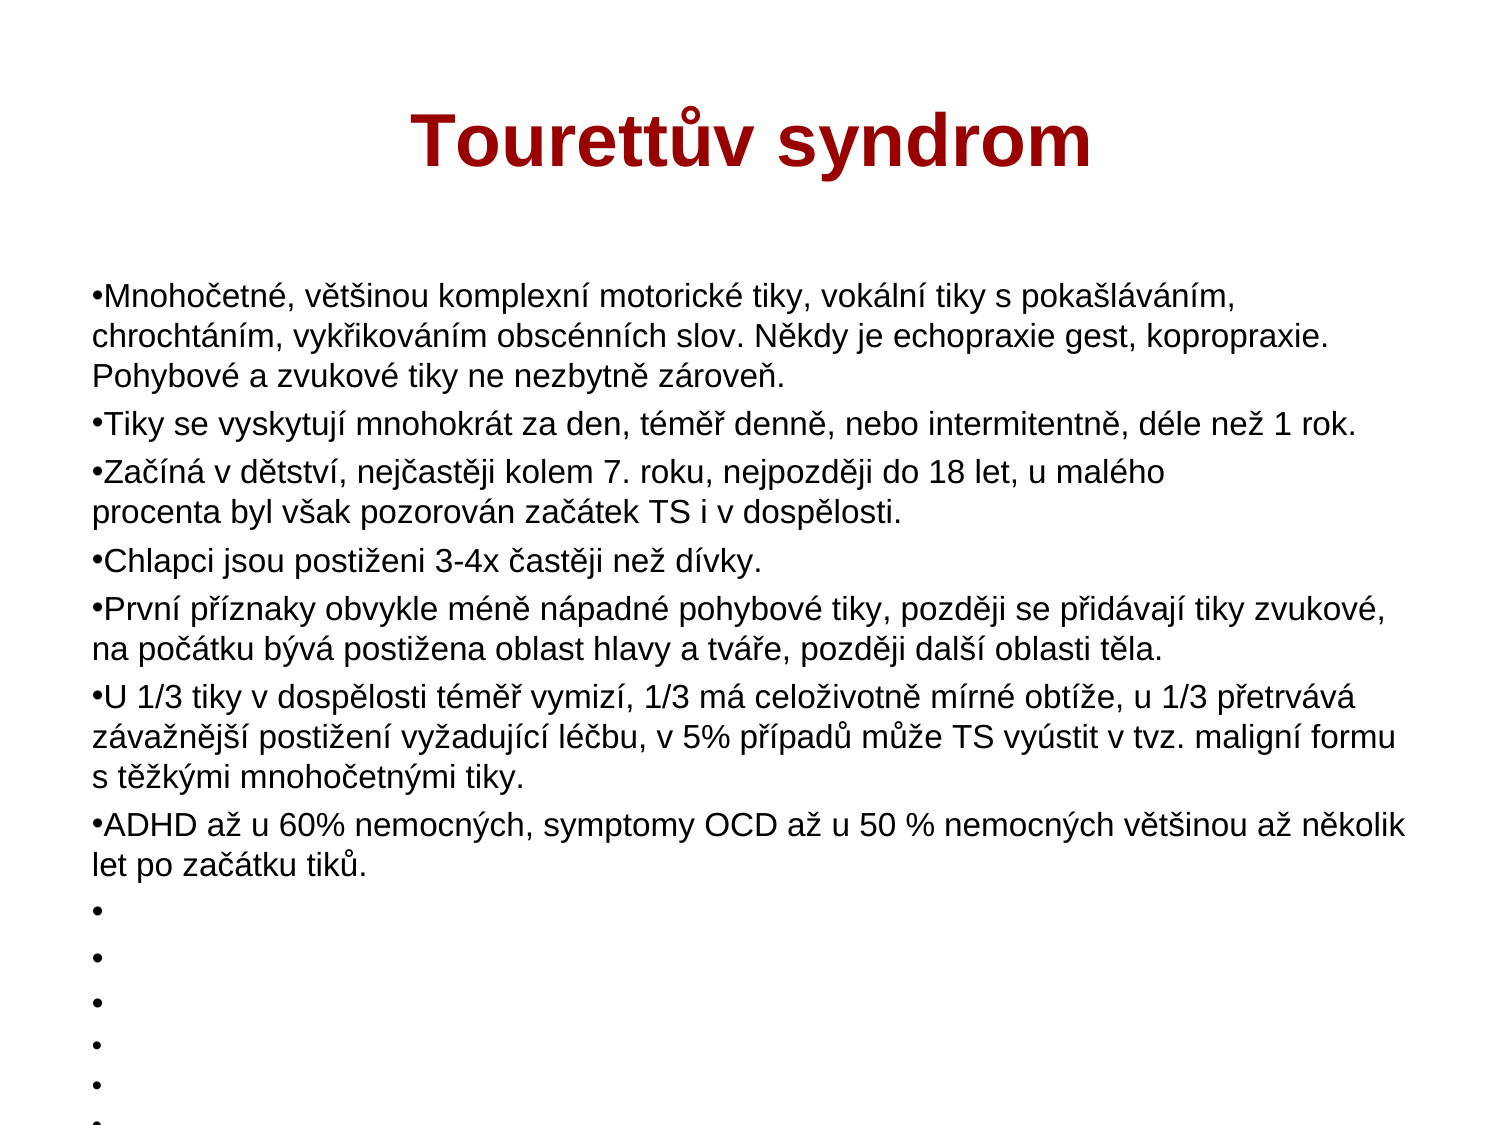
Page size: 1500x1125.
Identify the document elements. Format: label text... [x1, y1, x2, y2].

list Mnohočetné, většinou komplexní motorické tiky, vokální tiky s pokašláváním, chrochtáním, vykřikováním obscénních slov. Někdy je echopraxie gest, kopropraxie. Pohybové a zvukové tiky ne nezbytně zároveň. Tiky se vyskytují mnohokrát za den, téměř denně, nebo intermitentně, déle než 1 rok. Začíná v dětství, nejčastěji kolem 7. roku, nejpozději do 18 let, u malého procenta byl však pozorován začátek TS i v dospělosti. Chlapci jsou postiženi 3-4x častěji než dívky. První příznaky obvykle méně nápadné pohybové tiky, později se přidávají tiky zvukové, na počátku bývá postižena oblast hlavy a tváře, později další oblasti těla. U 1/3 tiky v dospělosti téměř vymizí, 1/3 má celoživotně mírné obtíže, u 1/3 přetrvává závažnější postižení vyžadující léčbu, v 5% případů může TS vyústit v tvz. maligní formu s těžkými mnohočetnými tiky. ADHD až u 60% nemocných, symptomy OCD až u 50 % nemocných většinou až několik let po začátku tiků. [76, 267, 1427, 1010]
title Tourettův syndrom [76, 42, 1427, 231]
